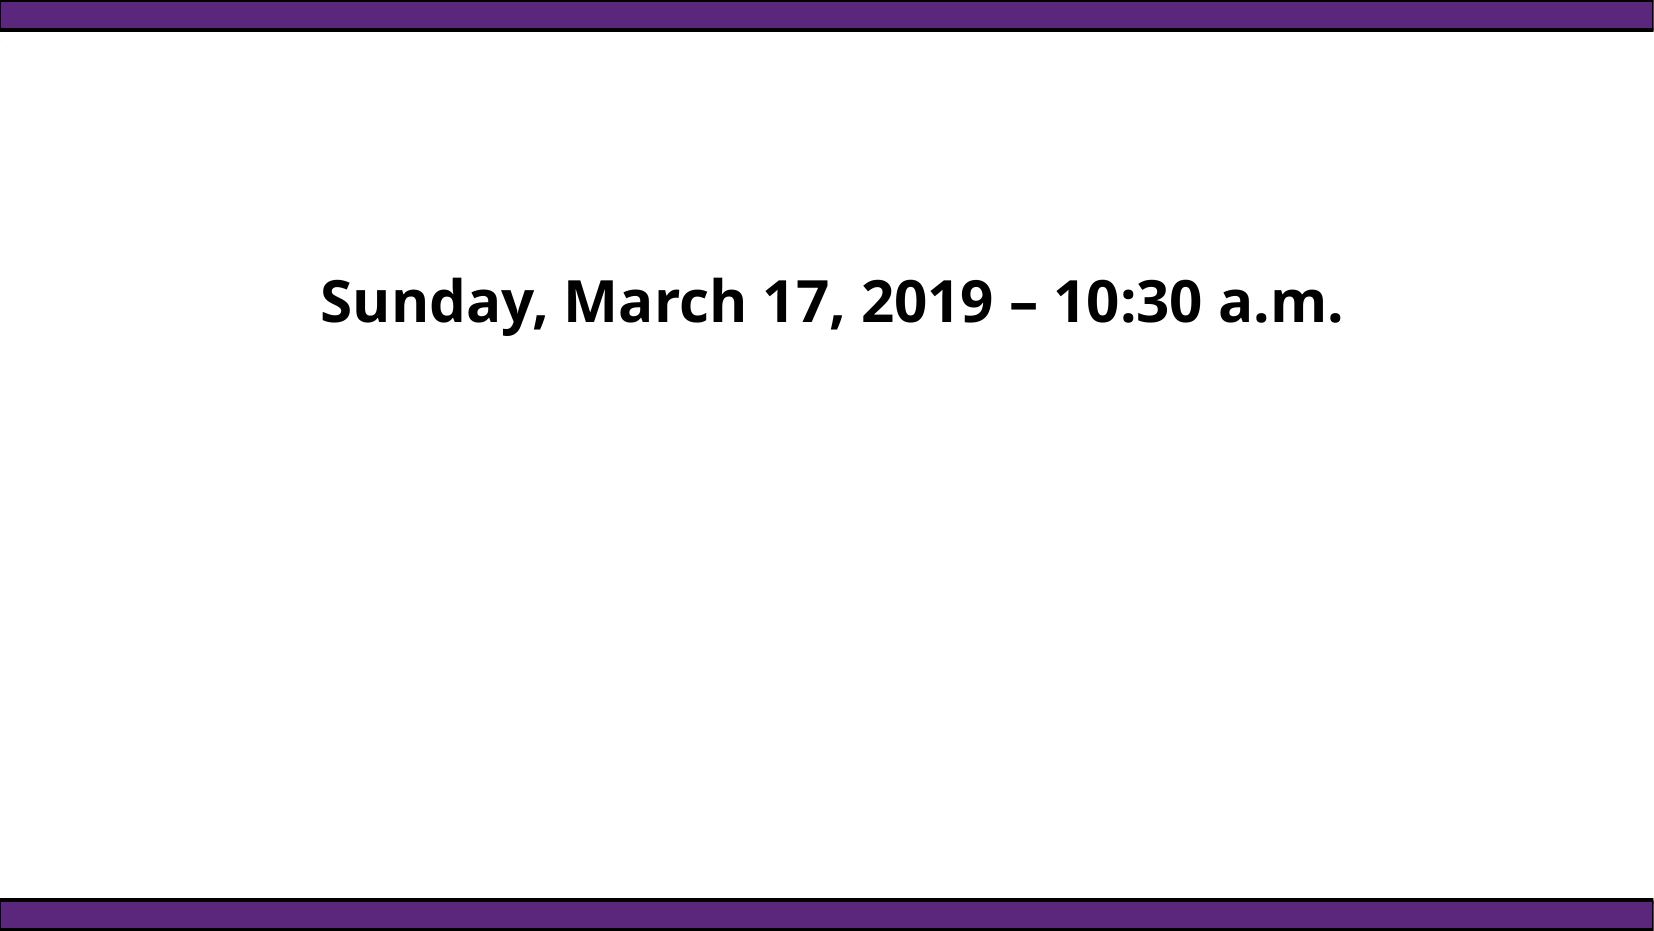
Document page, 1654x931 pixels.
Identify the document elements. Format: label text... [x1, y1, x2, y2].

text_box [0, 0, 1654, 31]
picture [0, 31, 1654, 900]
text_box Sunday, March 17, 2019 – 10:30 a.m. [90, 252, 1576, 346]
text_box [0, 900, 1654, 931]
